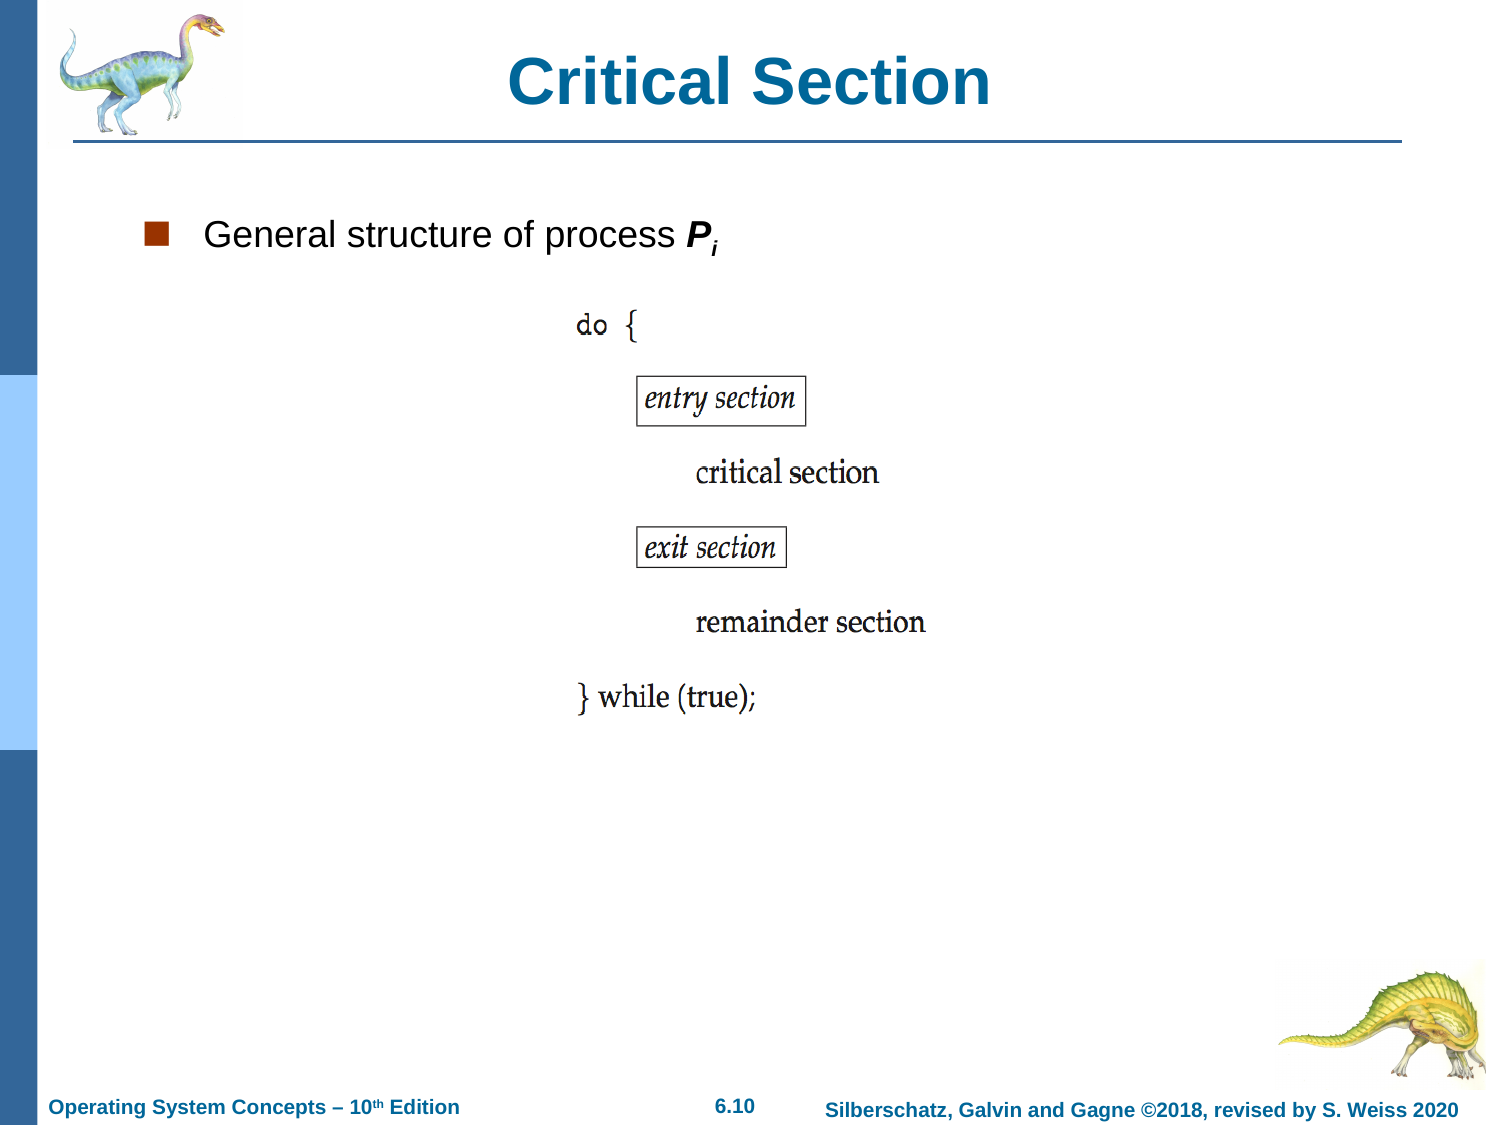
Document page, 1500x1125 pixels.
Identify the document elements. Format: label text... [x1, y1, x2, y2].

title Critical Section [75, 31, 1426, 126]
picture [406, 287, 1045, 729]
picture [46, 0, 243, 149]
list General structure of process Pi [132, 202, 1483, 946]
picture [1275, 959, 1486, 1090]
